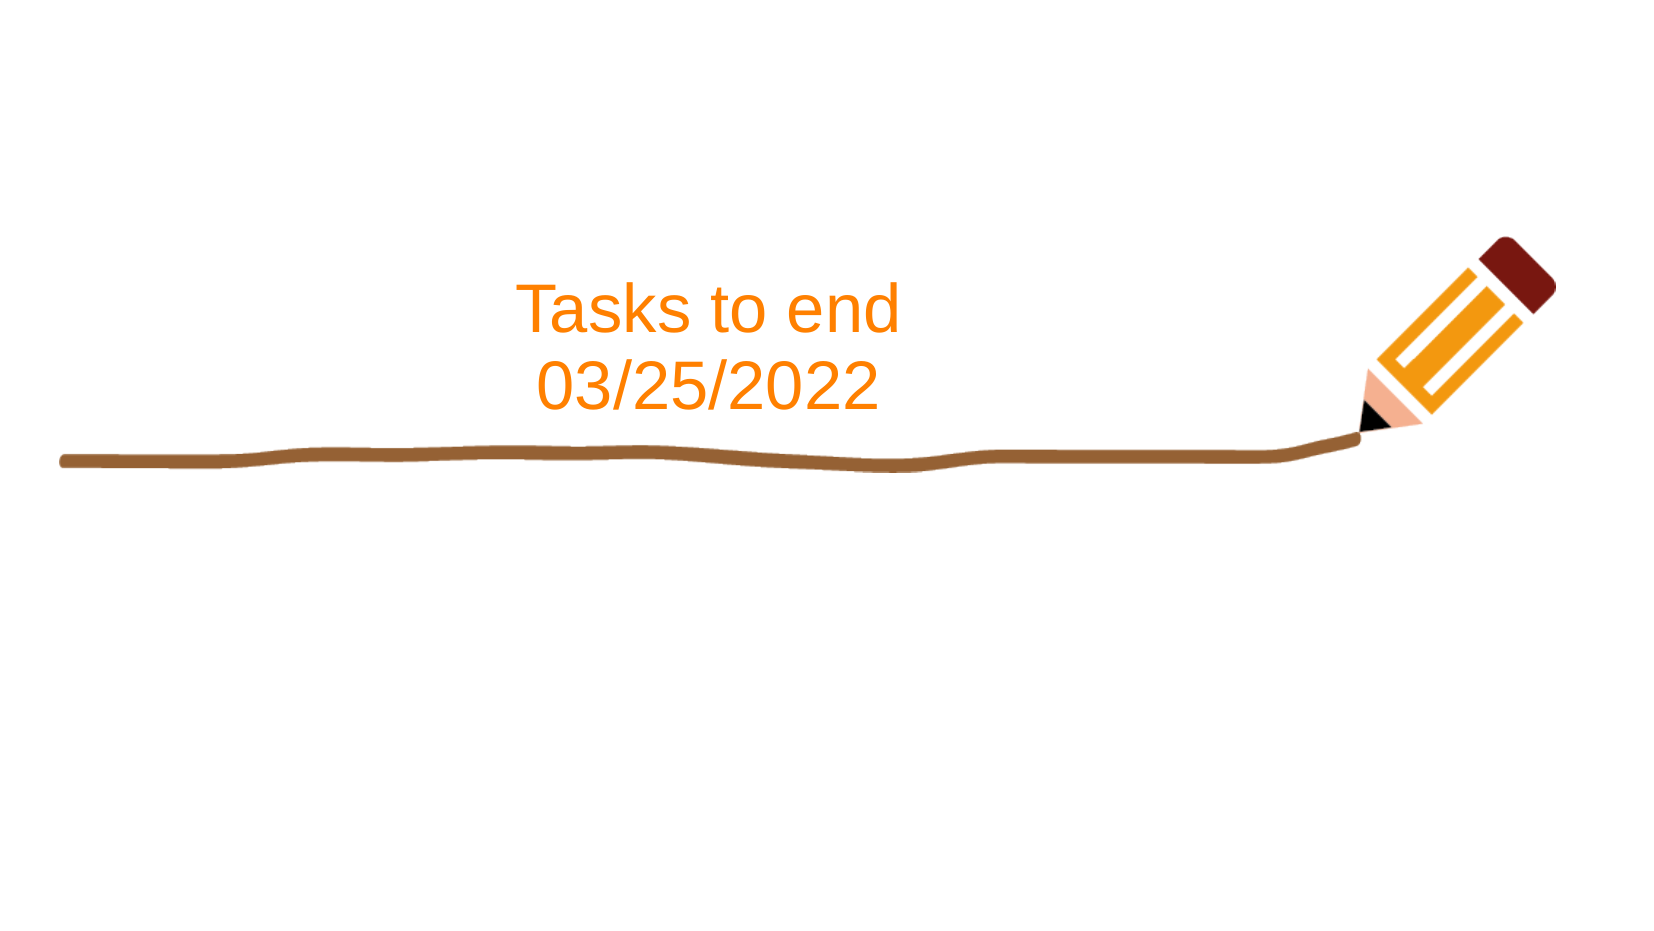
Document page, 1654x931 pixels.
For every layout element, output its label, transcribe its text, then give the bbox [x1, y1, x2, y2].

title Tasks to end 03/25/2022 [88, 265, 1329, 429]
picture [59, 236, 1556, 473]
